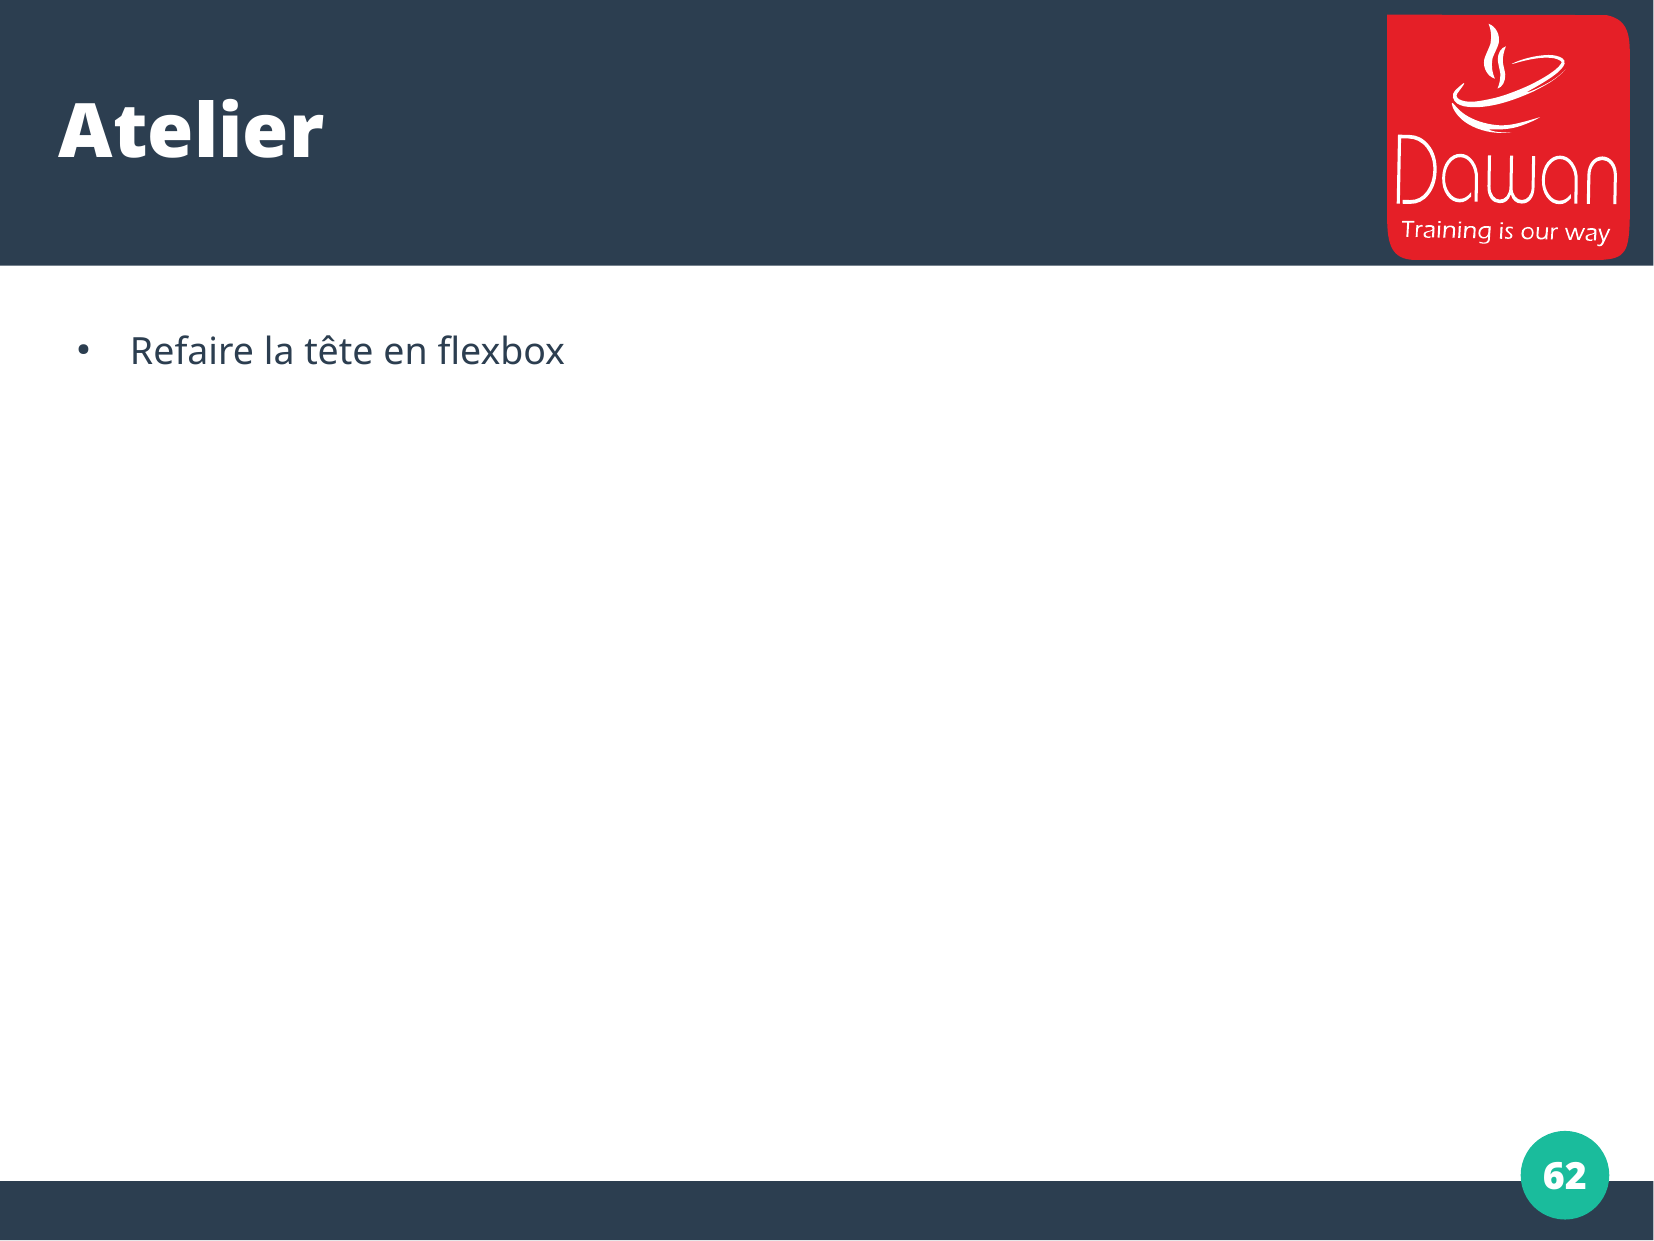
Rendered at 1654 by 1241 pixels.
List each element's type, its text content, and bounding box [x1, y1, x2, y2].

title Atelier [59, 49, 1387, 207]
list Refaire la tête en flexbox [59, 324, 1595, 1152]
picture [1387, 14, 1630, 260]
